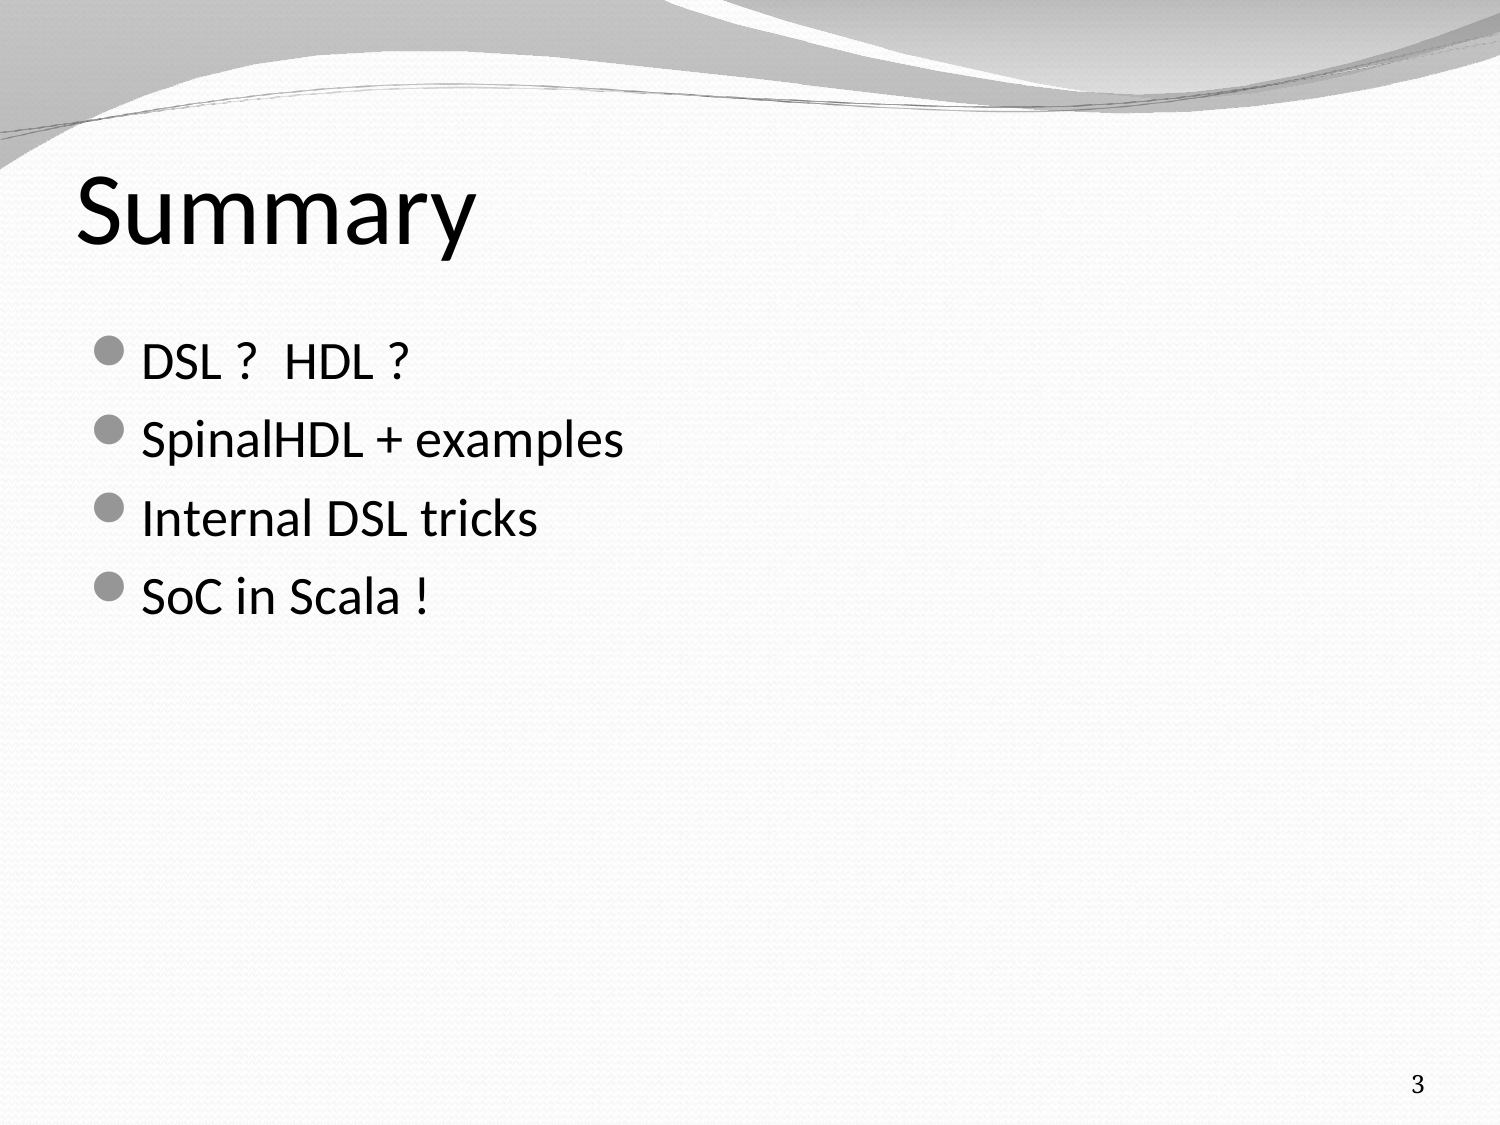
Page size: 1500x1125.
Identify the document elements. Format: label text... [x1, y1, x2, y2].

list DSL ? HDL ? SpinalHDL + examples Internal DSL tricks SoC in Scala ! [75, 317, 1426, 1038]
picture [0, 0, 1500, 1125]
text_box <numéro> [1299, 1042, 1426, 1103]
title Summary [75, 78, 1426, 266]
